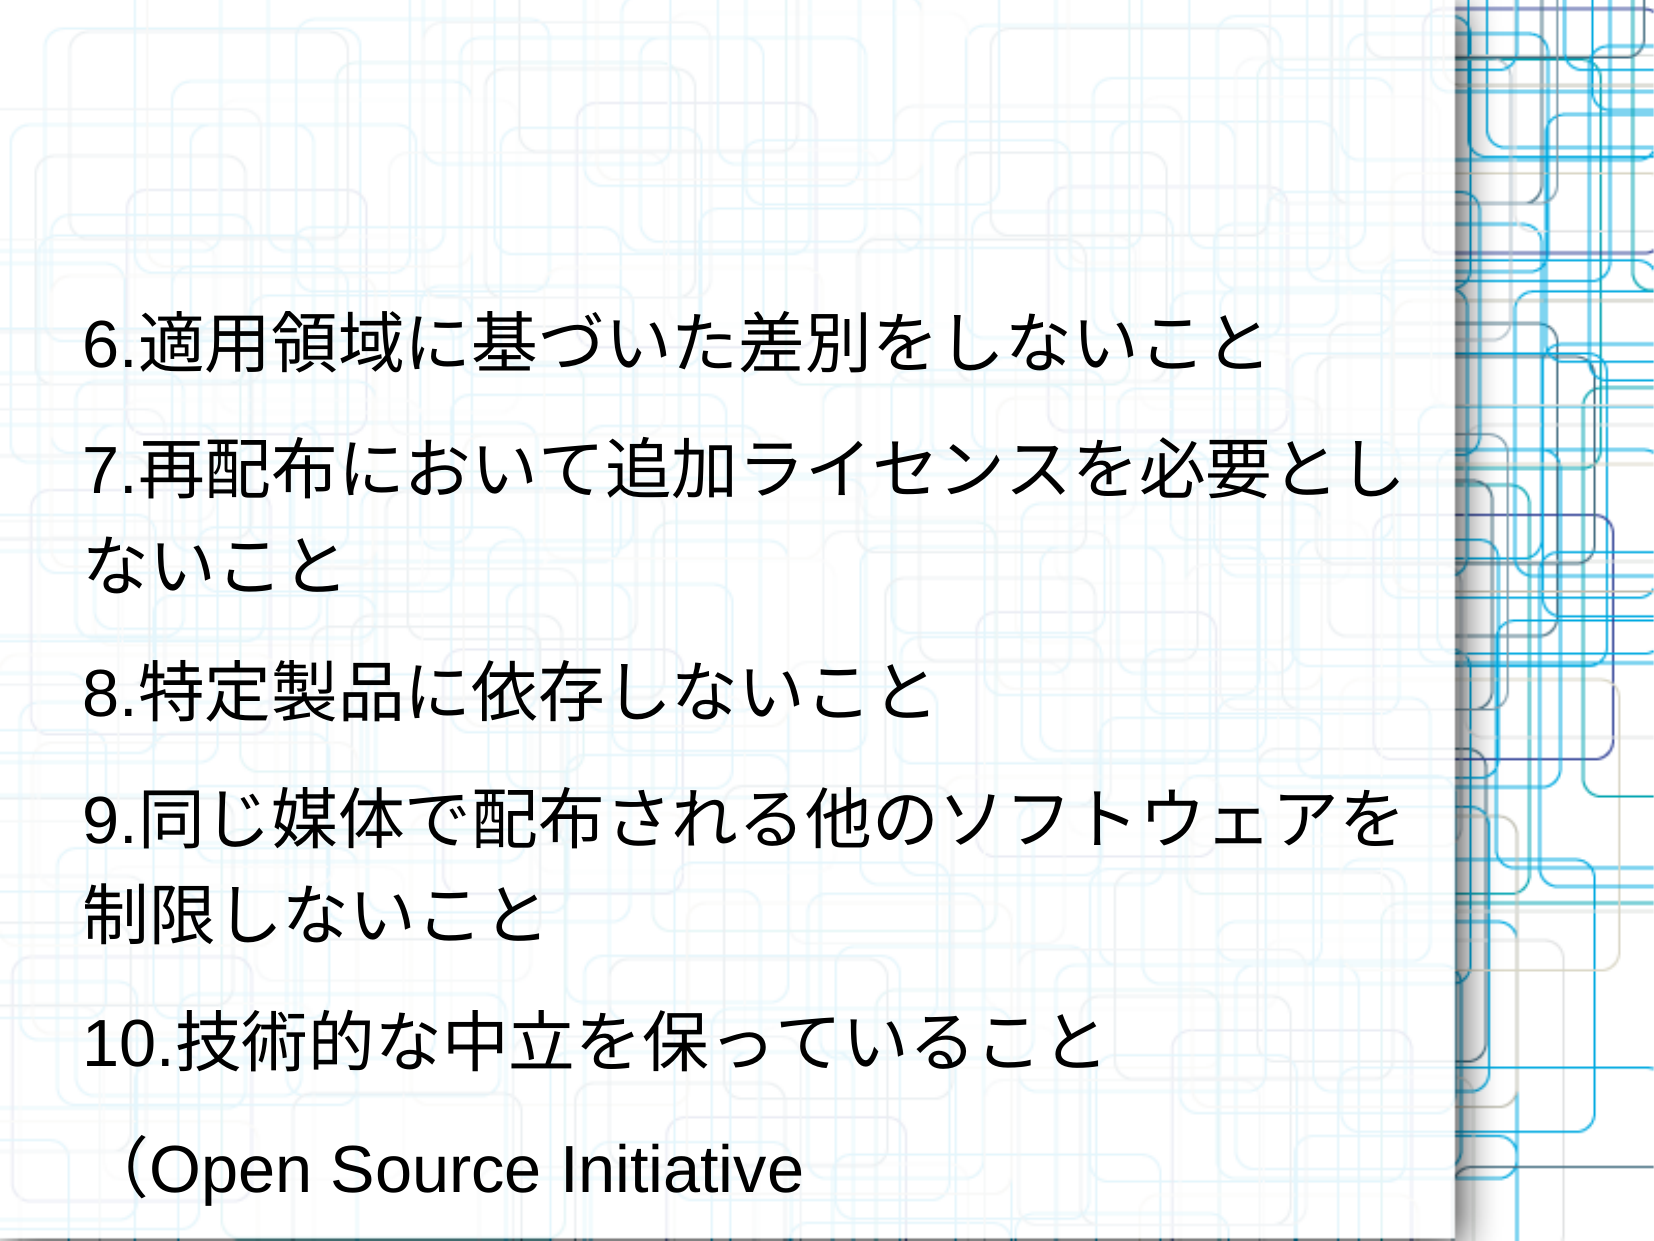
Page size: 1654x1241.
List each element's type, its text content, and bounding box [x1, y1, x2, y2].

list 6.適用領域に基づいた差別をしないこと 7.再配布において追加ライセンスを必要としないこと 8.特定製品に依存しないこと 9.同じ媒体で配布される他のソフトウェアを制限しないこと 10.技術的な中立を保っていること （Open Source Initiative The Open Source Definition http://www.opensource.org/docs/osd） [82, 290, 1418, 1215]
picture [0, 0, 1654, 1241]
